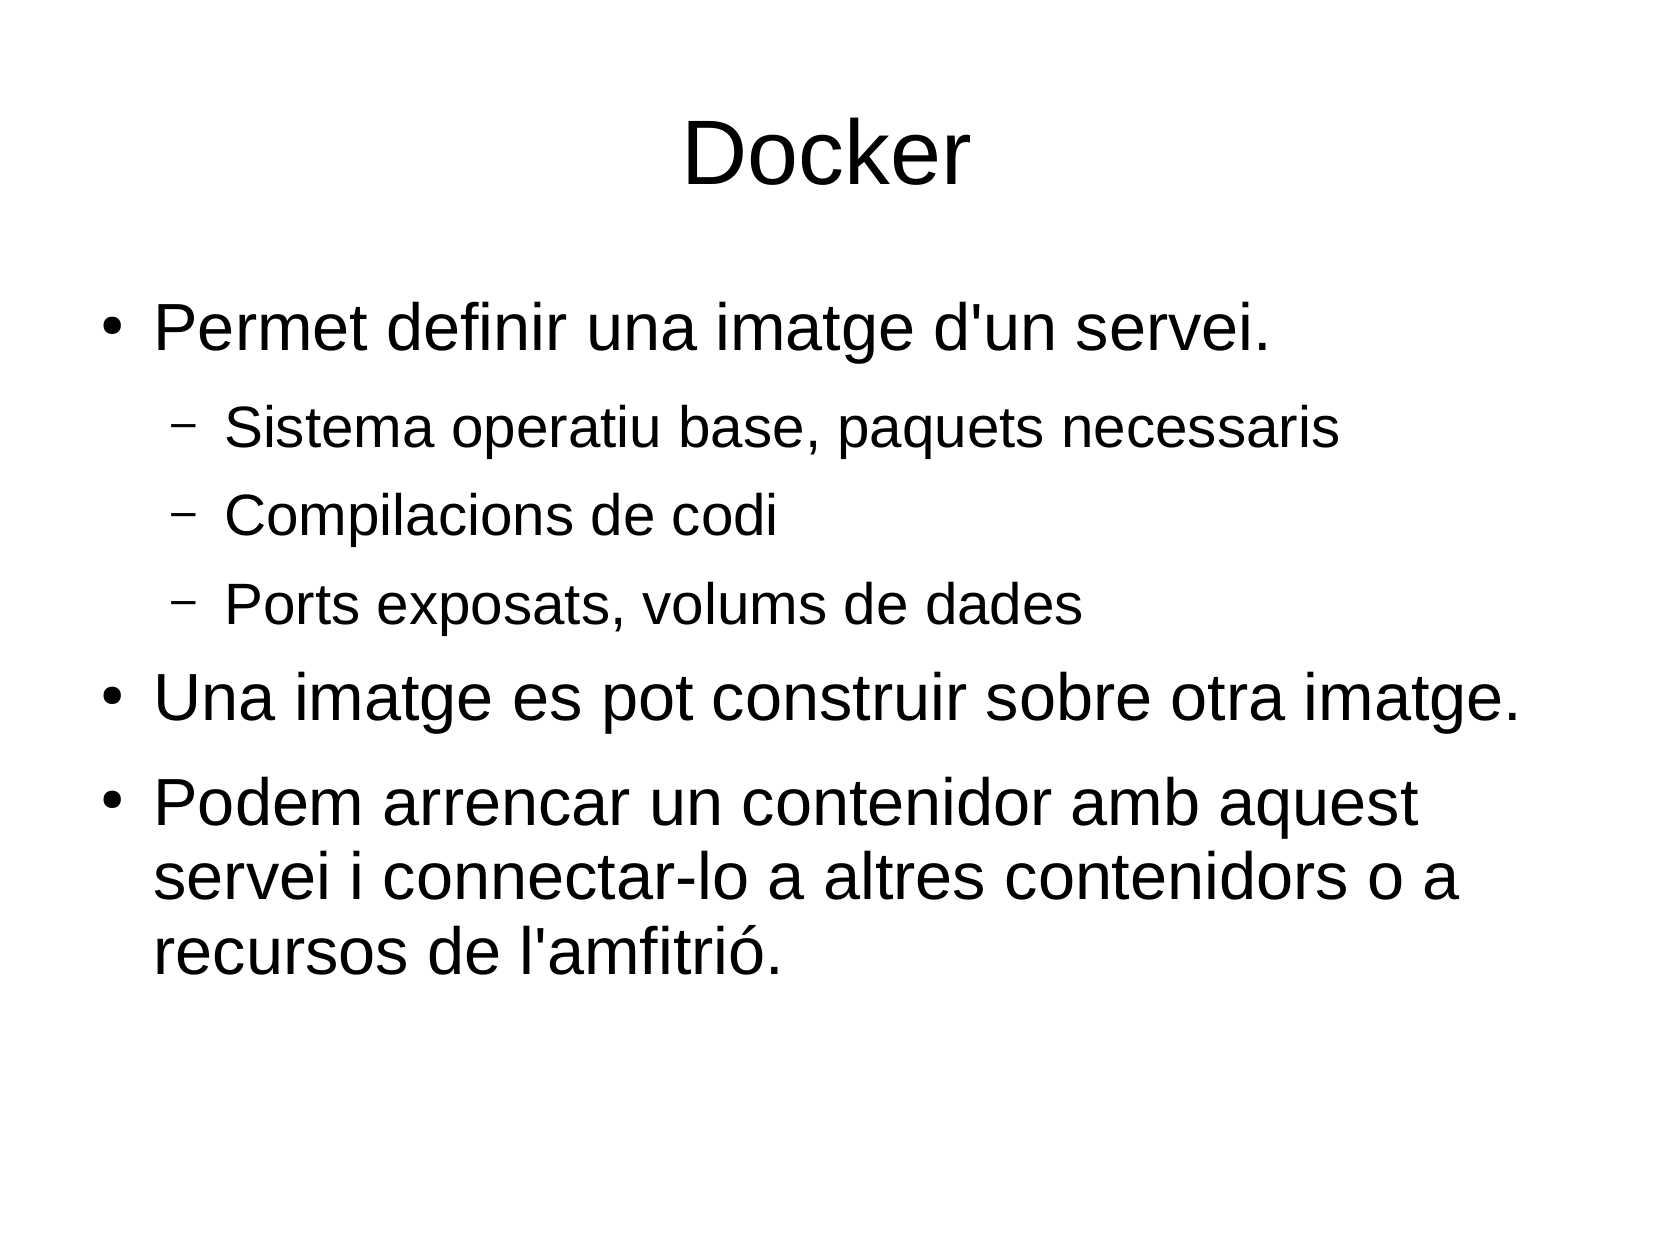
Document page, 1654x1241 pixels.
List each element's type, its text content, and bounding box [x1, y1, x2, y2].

list Permet definir una imatge d'un servei. Sistema operatiu base, paquets necessaris Compilacions de codi Ports exposats, volums de dades Una imatge es pot construir sobre otra imatge. Podem arrencar un contenidor amb aquest servei i connectar-lo a altres contenidors o a recursos de l'amfitrió. [82, 290, 1571, 1109]
title Docker [82, 49, 1571, 257]
